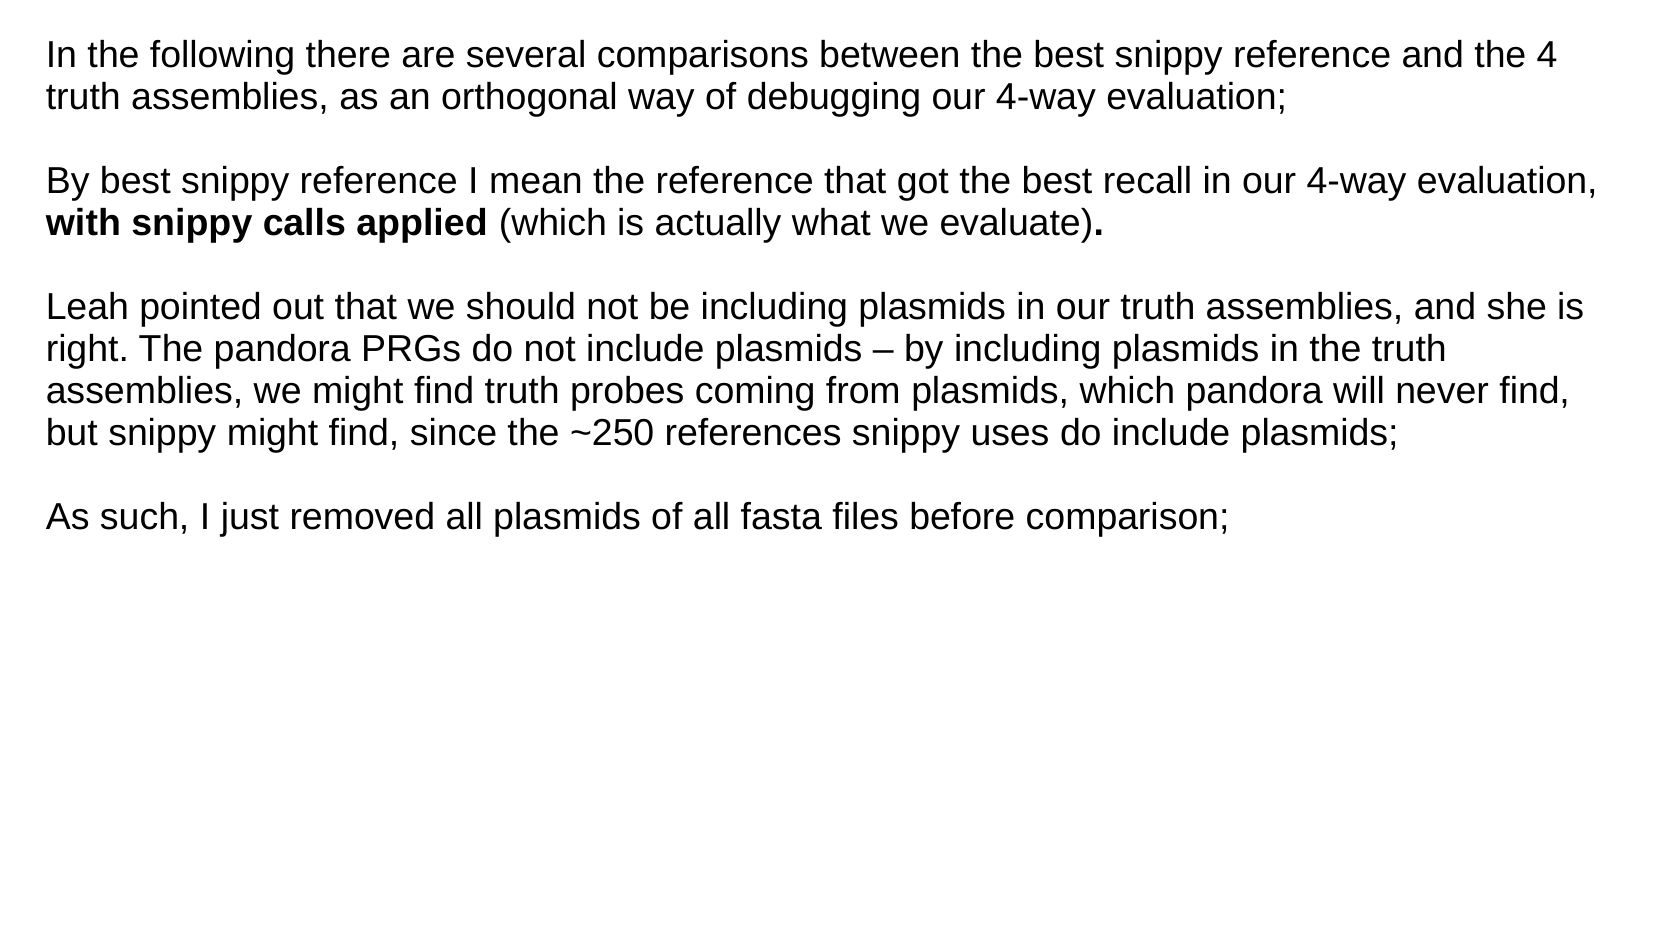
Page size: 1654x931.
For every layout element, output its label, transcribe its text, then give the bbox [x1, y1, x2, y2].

text_box In the following there are several comparisons between the best snippy reference and the 4 truth assemblies, as an orthogonal way of debugging our 4-way evaluation; By best snippy reference I mean the reference that got the best recall in our 4-way evaluation, with snippy calls applied (which is actually what we evaluate). Leah pointed out that we should not be including plasmids in our truth assemblies, and she is right. The pandora PRGs do not include plasmids – by including plasmids in the truth assemblies, we might find truth probes coming from plasmids, which pandora will never find, but snippy might find, since the ~250 references snippy uses do include plasmids; As such, I just removed all plasmids of all fasta files before comparison; [31, 25, 1630, 545]
